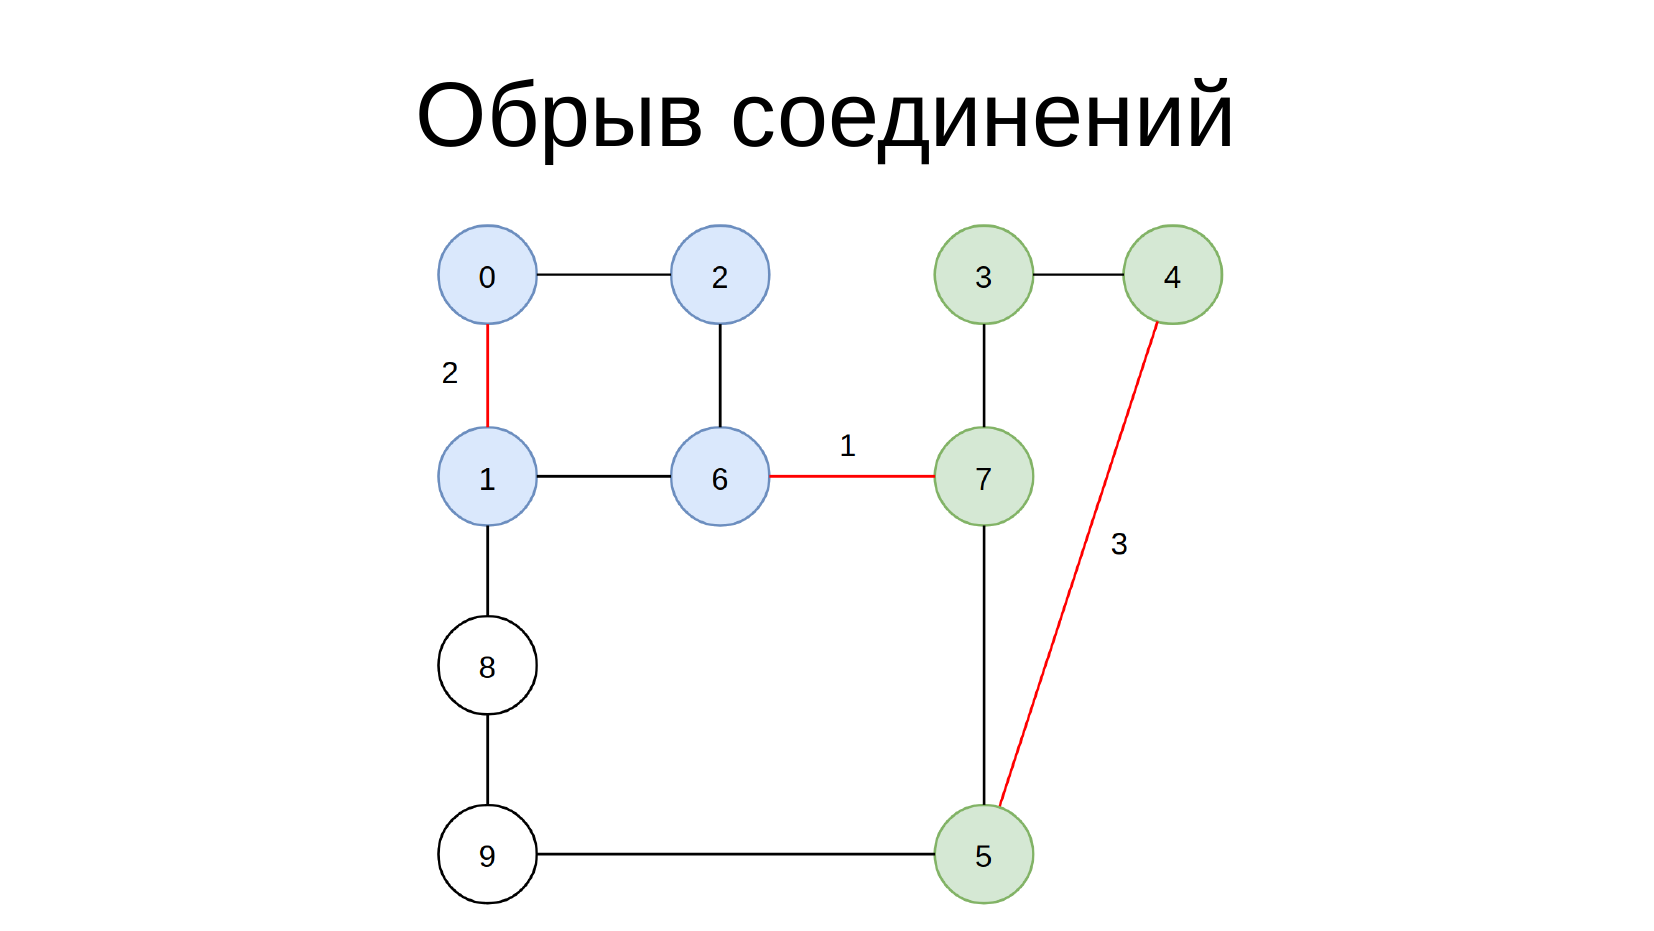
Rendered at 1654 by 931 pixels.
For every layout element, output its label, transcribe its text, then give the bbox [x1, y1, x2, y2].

title Обрыв соединений [82, 37, 1571, 193]
picture [428, 217, 1226, 909]
